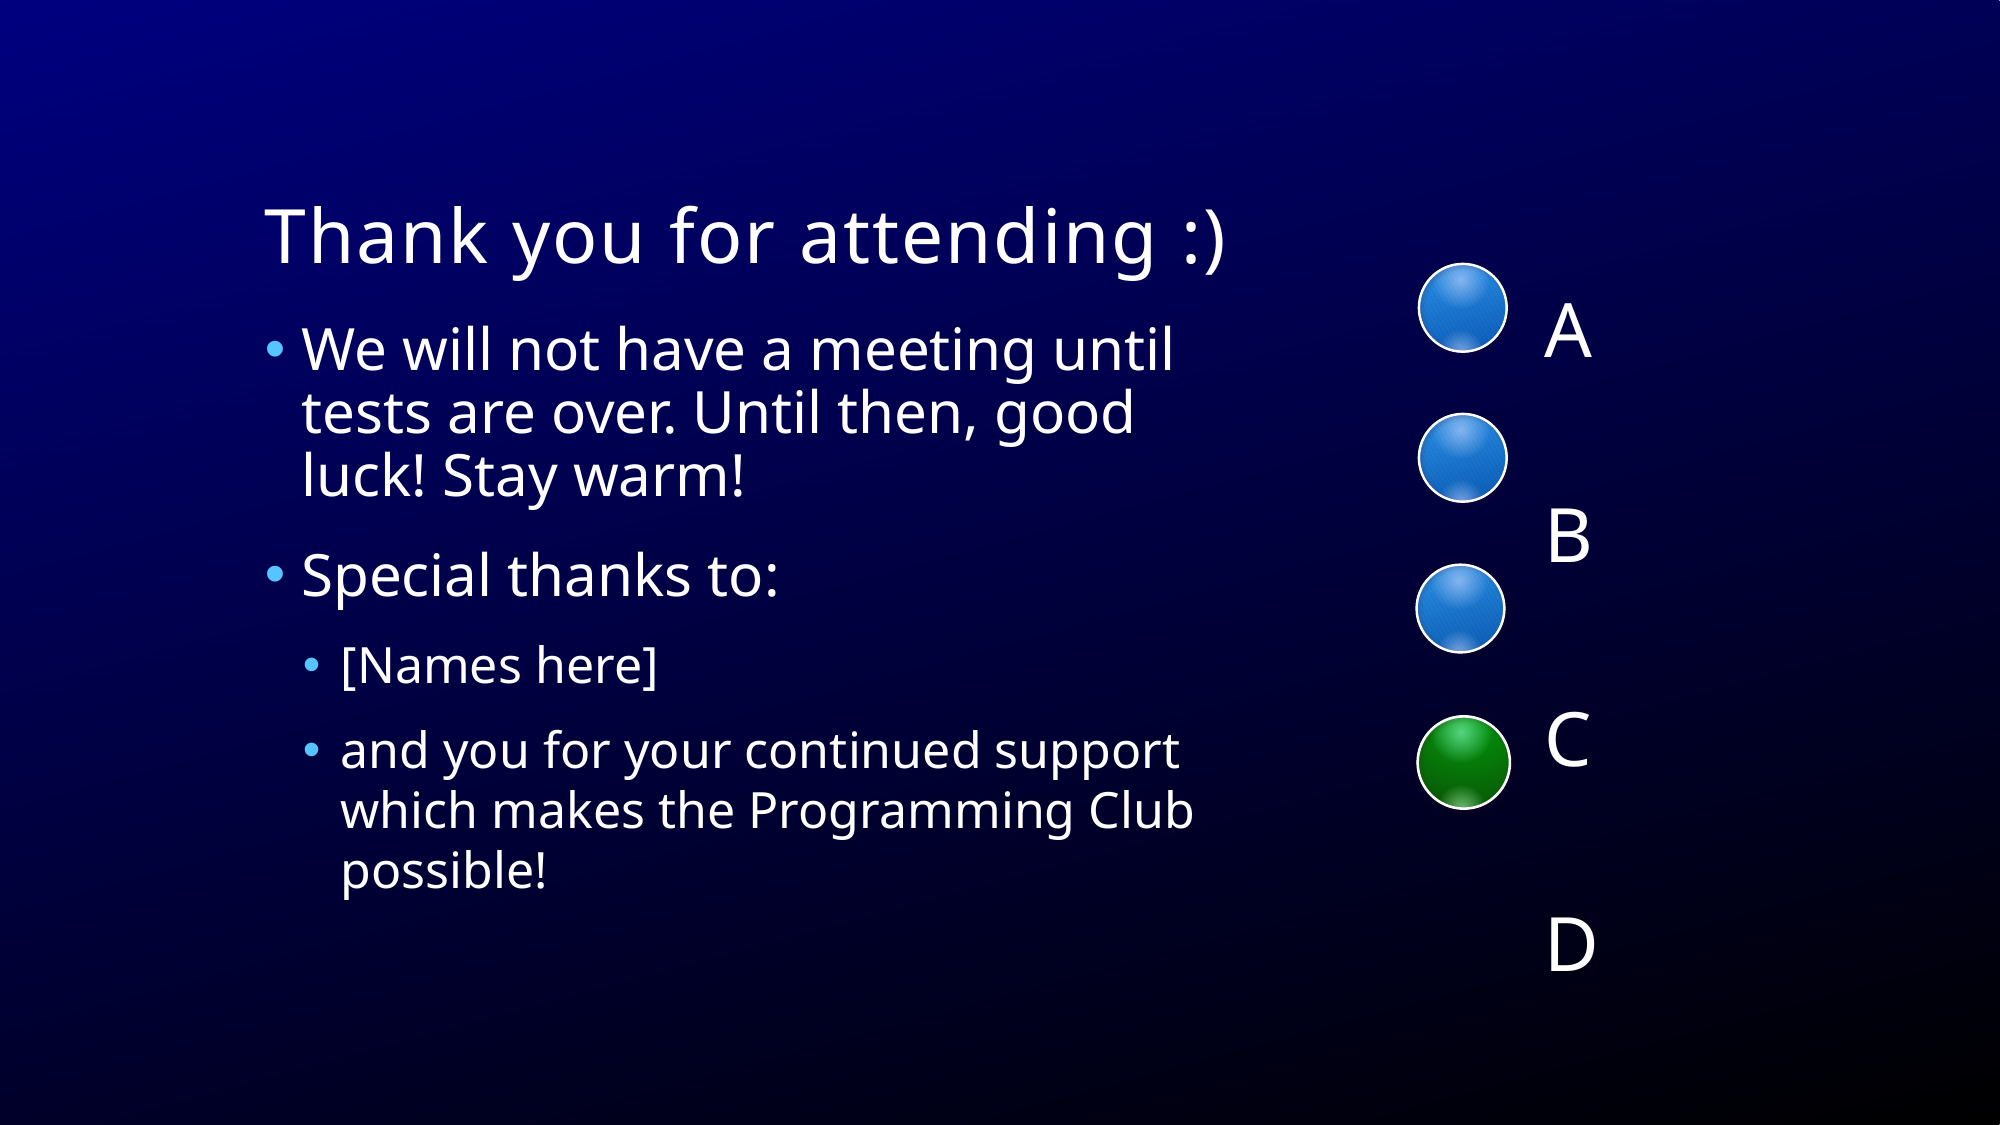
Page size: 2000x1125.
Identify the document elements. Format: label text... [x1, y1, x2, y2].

picture [1412, 254, 1516, 361]
picture [1410, 705, 1519, 817]
text_box A B C D [1530, 270, 1936, 809]
title Thank you for attending :) [249, 62, 1750, 288]
list We will not have a meeting until tests are over. Until then, good luck! Stay warm! Special thanks to: [Names here] and you for your continued support which makes the Programming Club possible! [249, 312, 1250, 1113]
picture [1412, 404, 1516, 511]
picture [1410, 554, 1513, 661]
